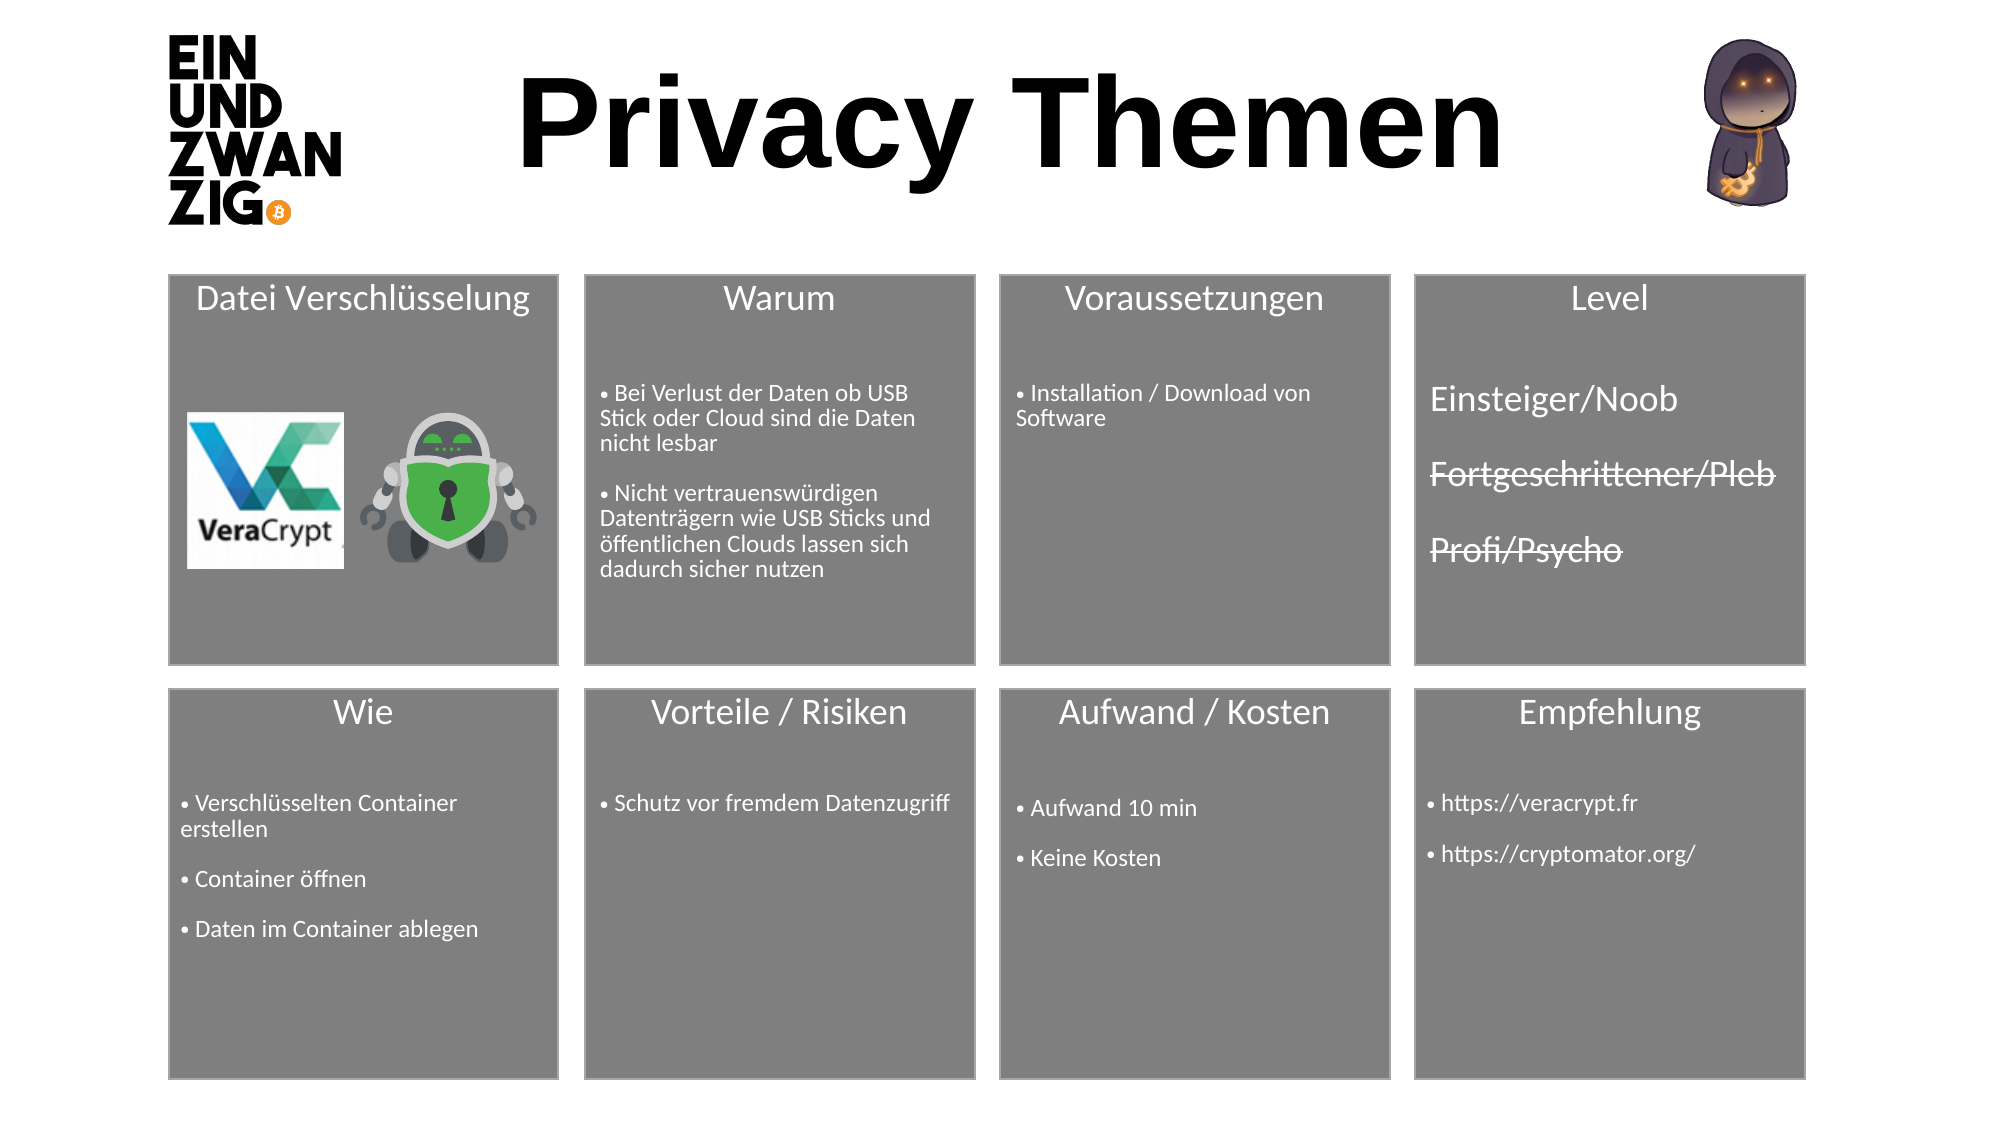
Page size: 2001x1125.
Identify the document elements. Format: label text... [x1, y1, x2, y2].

text_box Datei Verschlüsselung [169, 275, 558, 665]
text_box Bei Verlust der Daten ob USB Stick oder Cloud sind die Daten nicht lesbar Nicht vertrauenswürdigen Datenträgern wie USB Sticks und öffentlichen Clouds lassen sich dadurch sicher nutzen [585, 375, 975, 665]
picture [1607, 0, 1887, 260]
text_box Aufwand 10 min Keine Kosten [1001, 790, 1391, 1079]
text_box Verschlüsselten Container erstellen Container öffnen Daten im Container ablegen [165, 786, 555, 1075]
text_box Installation / Download von Software [1001, 375, 1391, 665]
picture [360, 412, 537, 563]
text_box Schutz vor fremdem Datenzugriff [585, 786, 974, 1075]
text_box Einsteiger/Noob Fortgeschrittener/Pleb Profi/Psycho [1415, 375, 1805, 665]
picture [168, 35, 358, 225]
text_box https://veracrypt.fr https://cryptomator.org/ [1411, 786, 1801, 1075]
picture [187, 412, 344, 569]
